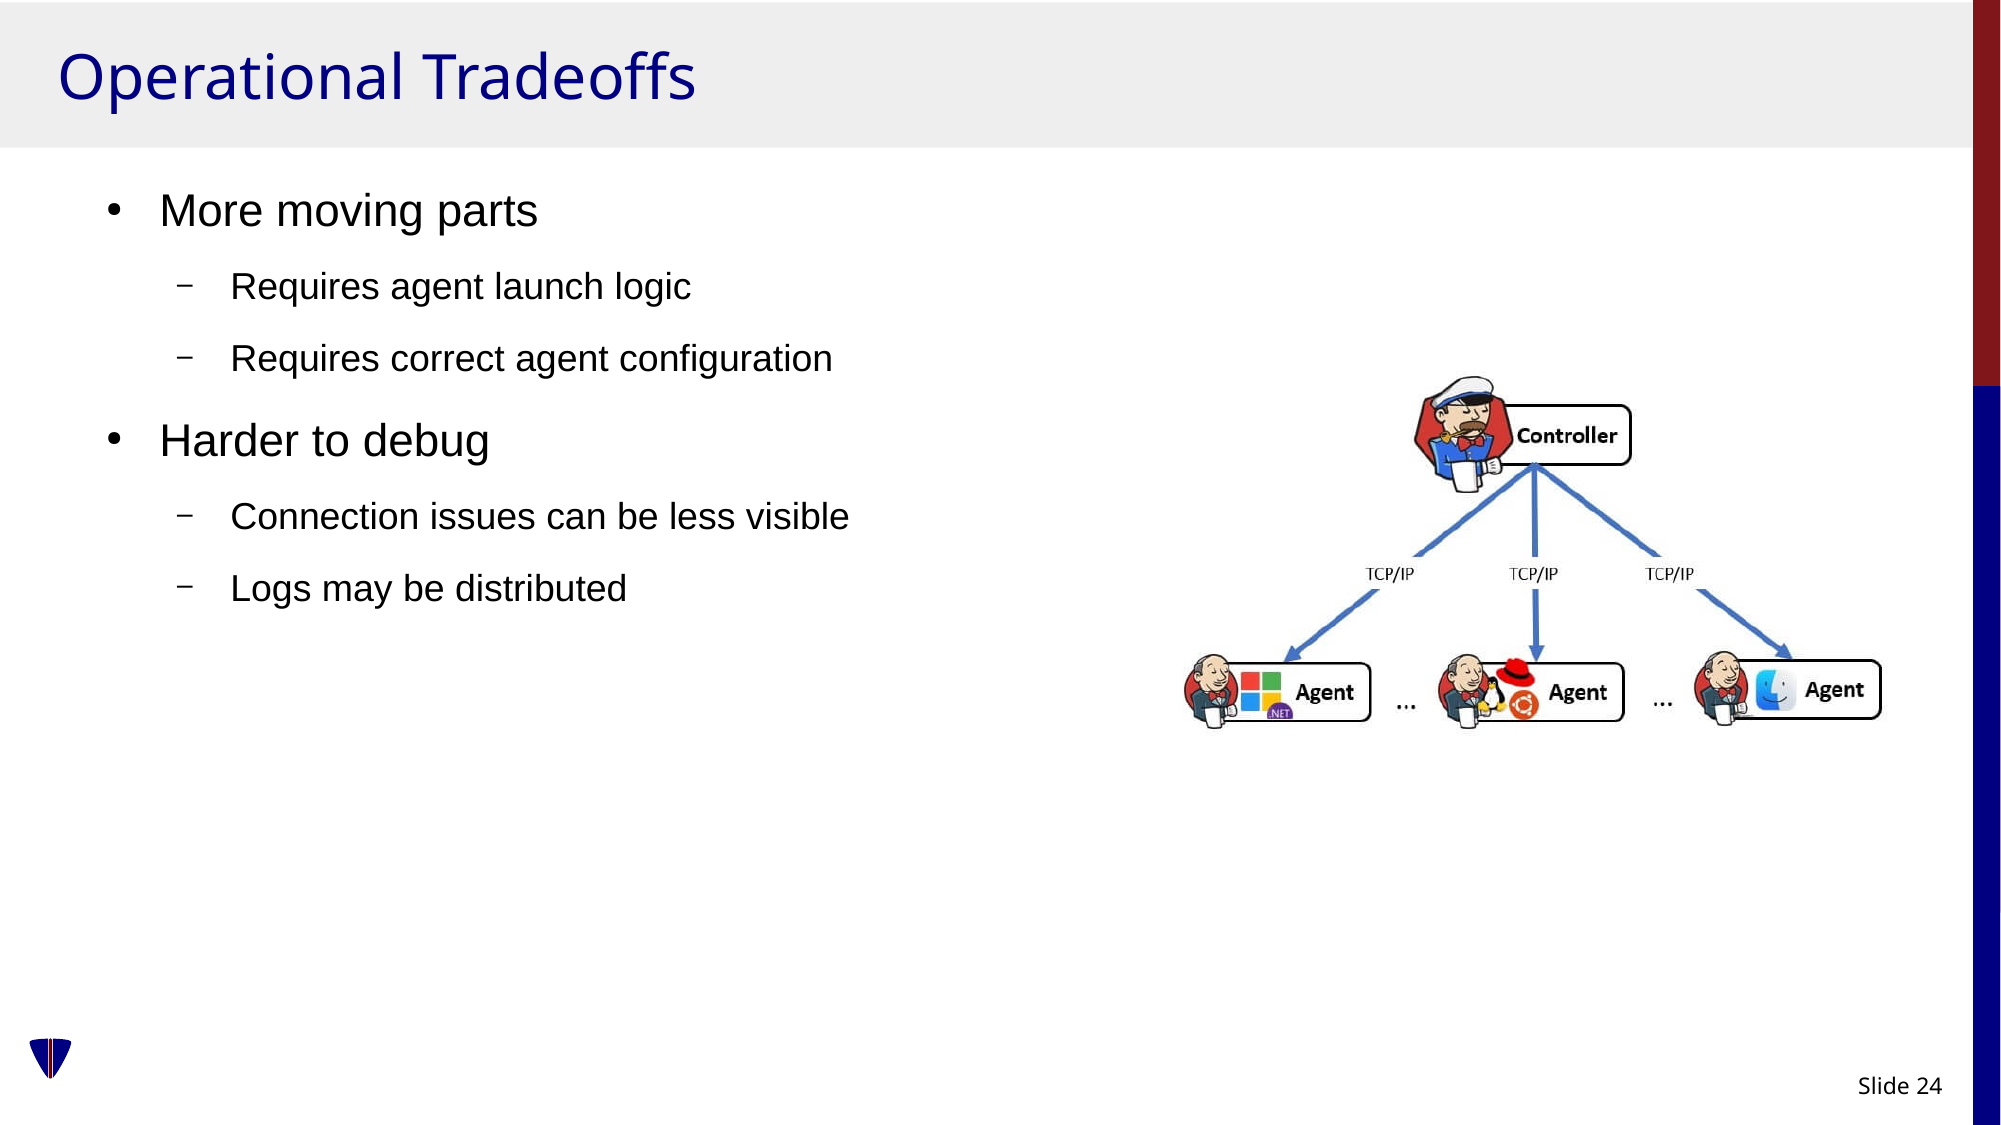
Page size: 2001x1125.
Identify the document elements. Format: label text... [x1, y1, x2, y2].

picture [1122, 340, 1941, 798]
list More moving parts Requires agent launch logic Requires correct agent configuration Harder to debug Connection issues can be less visible Logs may be distributed [88, 177, 1123, 1034]
title Operational Tradeoffs [0, 2, 1973, 148]
